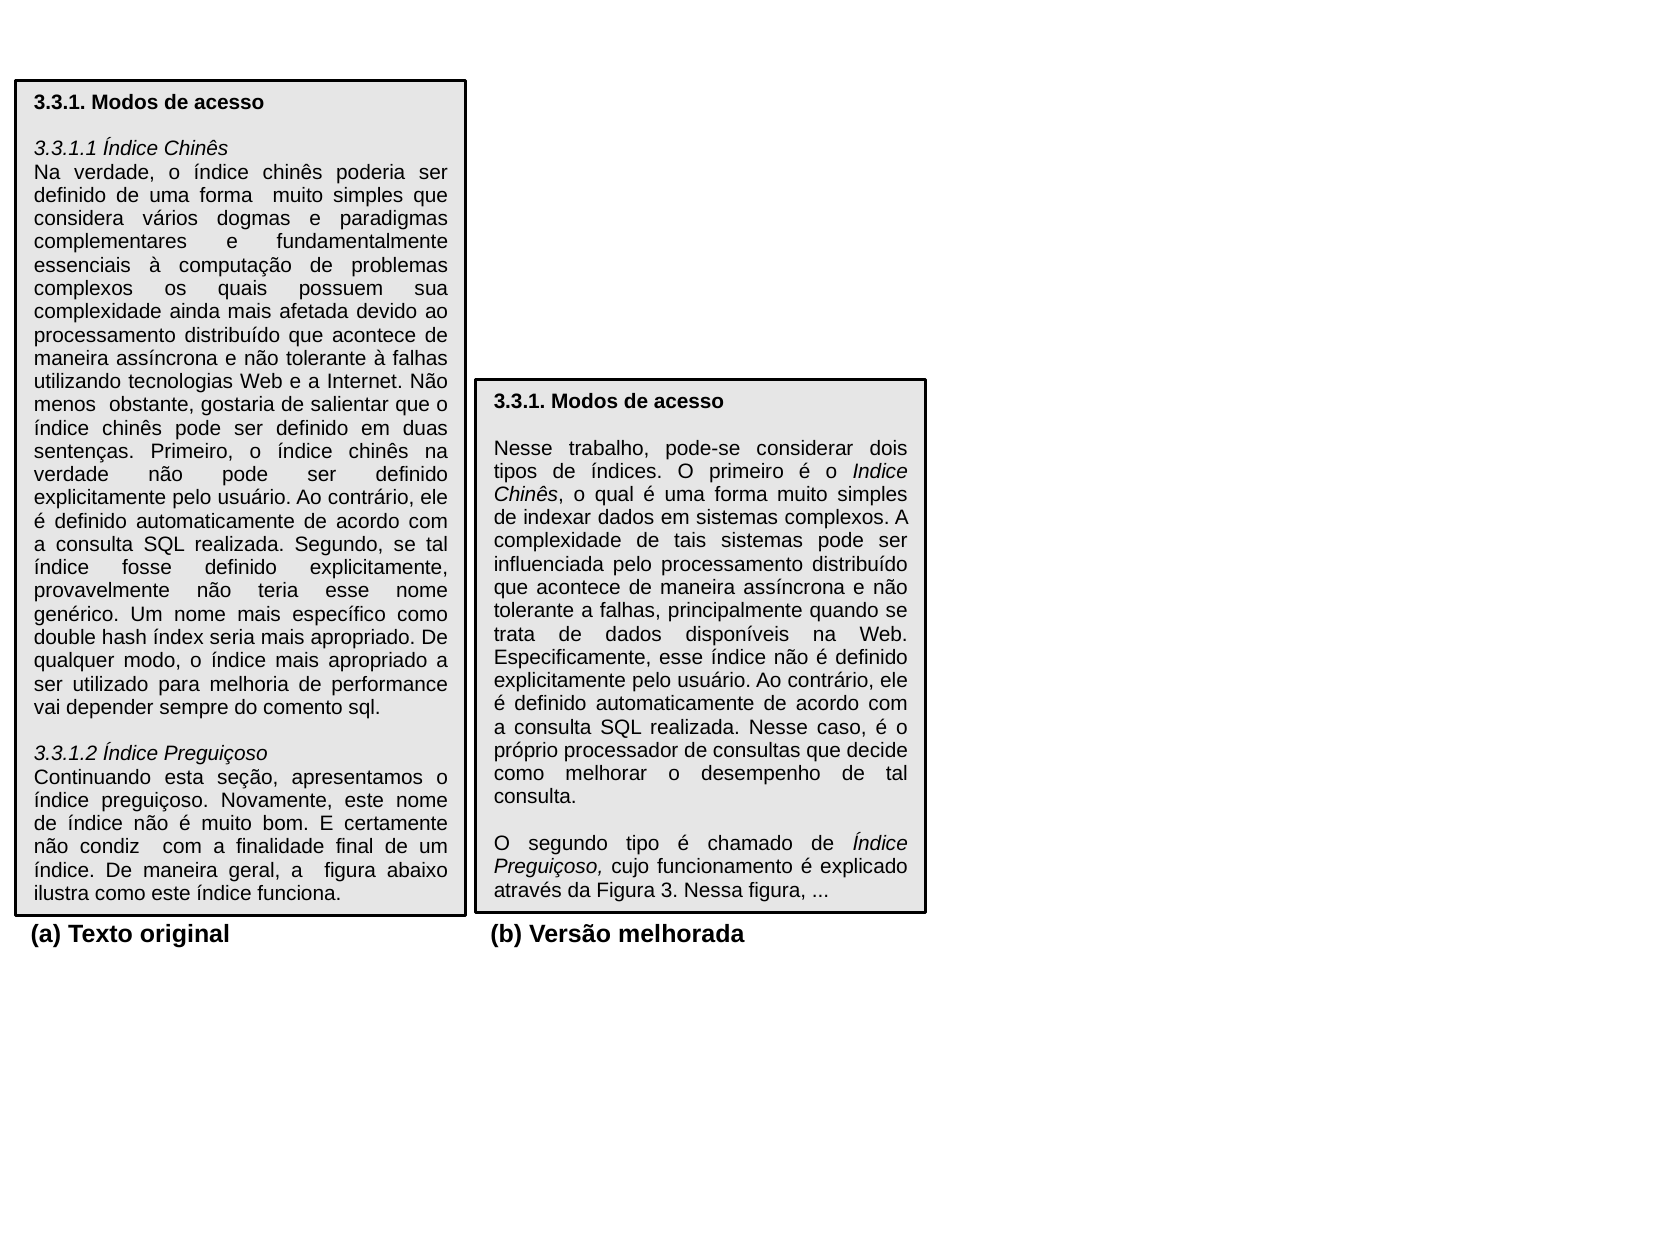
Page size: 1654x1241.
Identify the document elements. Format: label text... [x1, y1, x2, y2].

text_box (a) Texto original [15, 912, 246, 956]
text_box (b) Versão melhorada [475, 912, 761, 957]
text_box 3.3.1. Modos de acesso Nesse trabalho, pode-se considerar dois tipos de índices. O primeiro é o Indice Chinês, o qual é uma forma muito simples de indexar dados em sistemas complexos. A complexidade de tais sistemas pode ser influenciada pelo processamento distribuído que acontece de maneira assíncrona e não tolerante a falhas, principalmente quando se trata de dados disponíveis na Web. Especificamente, esse índice não é definido explicitamente pelo usuário. Ao contrário, ele é definido automaticamente de acordo com a consulta SQL realizada. Nesse caso, é o próprio processador de consultas que decide como melhorar o desempenho de tal consulta. O segundo tipo é chamado de Índice Preguiçoso, cujo funcionamento é explicado através da Figura 3. Nessa figura, ... [475, 379, 926, 908]
text_box 3.3.1. Modos de acesso 3.3.1.1 Índice Chinês Na verdade, o índice chinês poderia ser definido de uma forma muito simples que considera vários dogmas e paradigmas complementares e fundamentalmente essenciais à computação de problemas complexos os quais possuem sua complexidade ainda mais afetada devido ao processamento distribuído que acontece de maneira assíncrona e não tolerante à falhas utilizando tecnologias Web e a Internet. Não menos obstante, gostaria de salientar que o índice chinês pode ser definido em duas sentenças. Primeiro, o índice chinês na verdade não pode ser definido explicitamente pelo usuário. Ao contrário, ele é definido automaticamente de acordo com a consulta SQL realizada. Segundo, se tal índice fosse definido explicitamente, provavelmente não teria esse nome genérico. Um nome mais específico como double hash índex seria mais apropriado. De qualquer modo, o índice mais apropriado a ser utilizado para melhoria de performance vai depender sempre do comento sql. 3.3.1.2 Índice Preguiçoso Continuando esta seção, apresentamos o índice preguiçoso. Novamente, este nome de índice não é muito bom. E certamente não condiz com a finalidade final de um índice. De maneira geral, a figura abaixo ilustra como este índice funciona. [15, 80, 466, 908]
